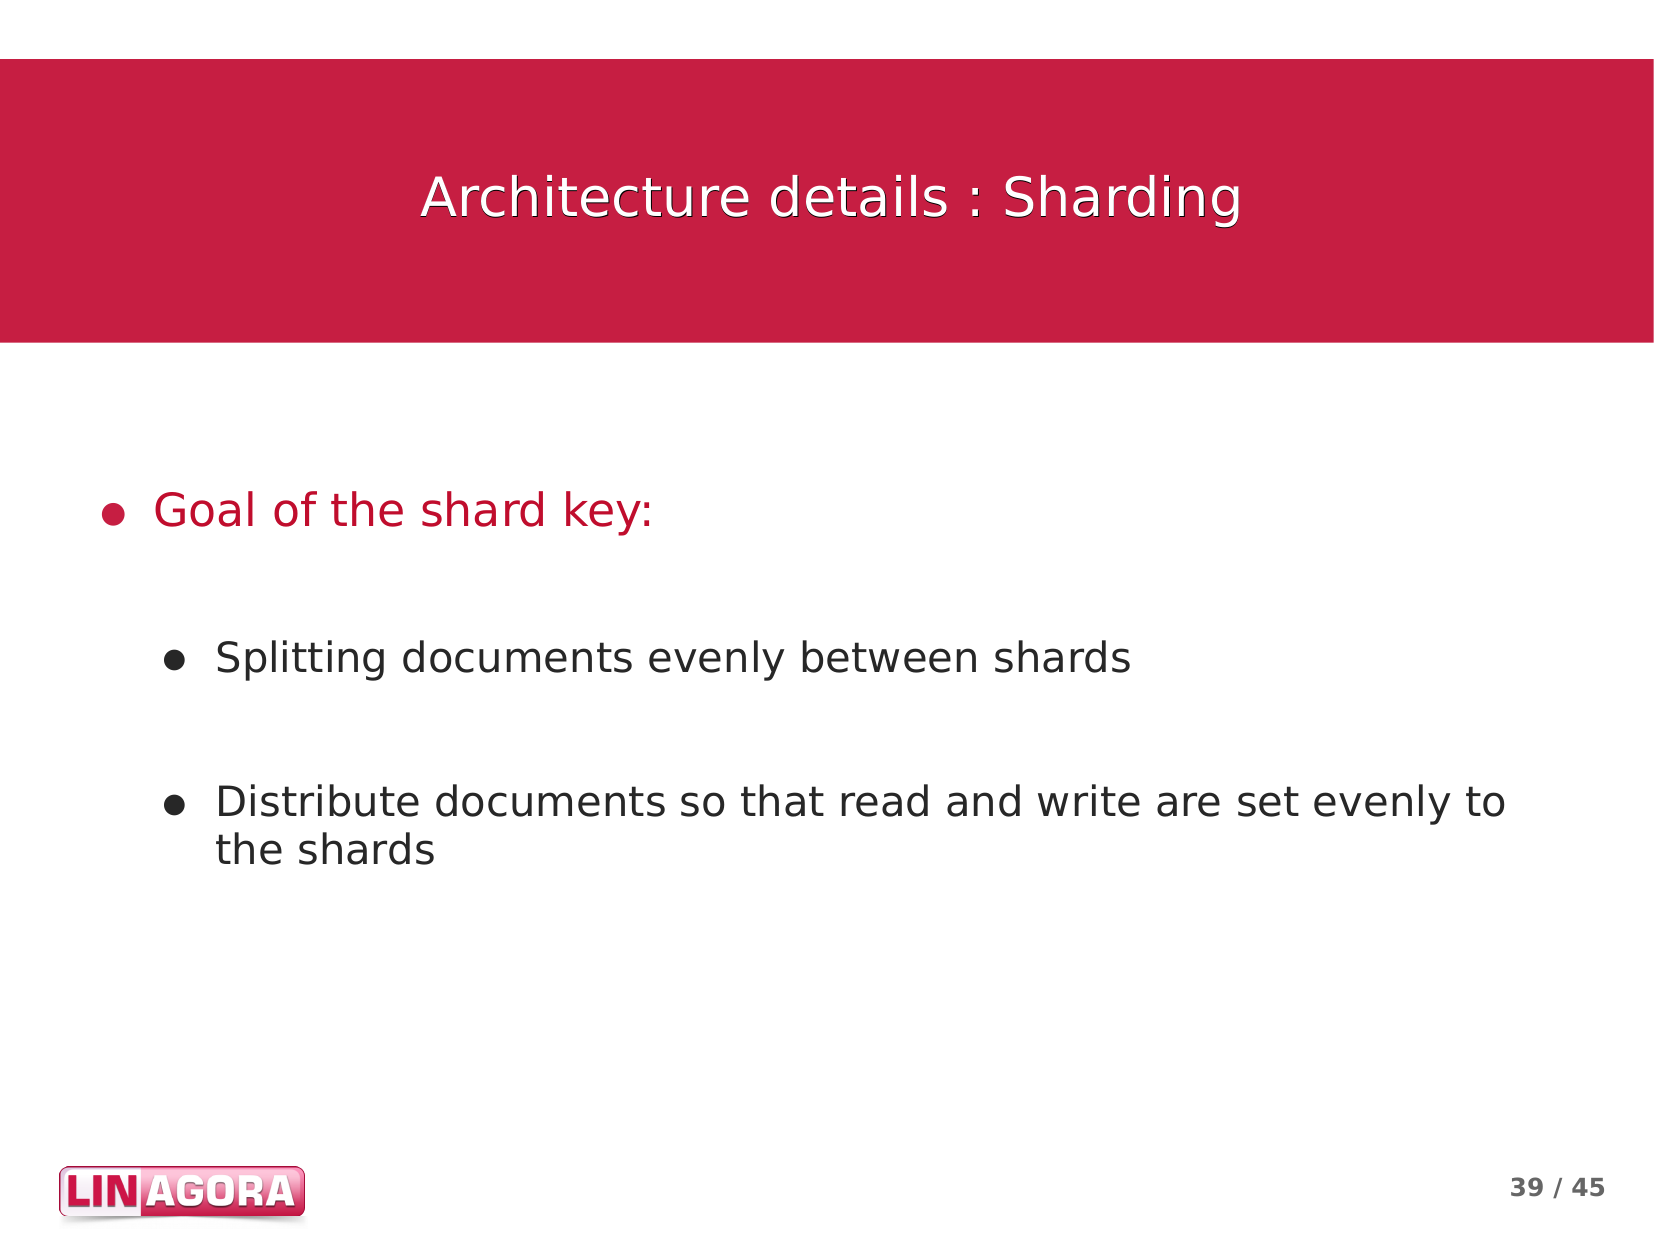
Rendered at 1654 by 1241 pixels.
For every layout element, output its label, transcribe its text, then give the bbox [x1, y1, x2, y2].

picture [59, 1166, 308, 1229]
title Architecture details : Sharding [35, 76, 1630, 319]
list Goal of the shard key: Splitting documents evenly between shards Distribute documents so that read and write are set evenly to the shards [82, 401, 1571, 1134]
